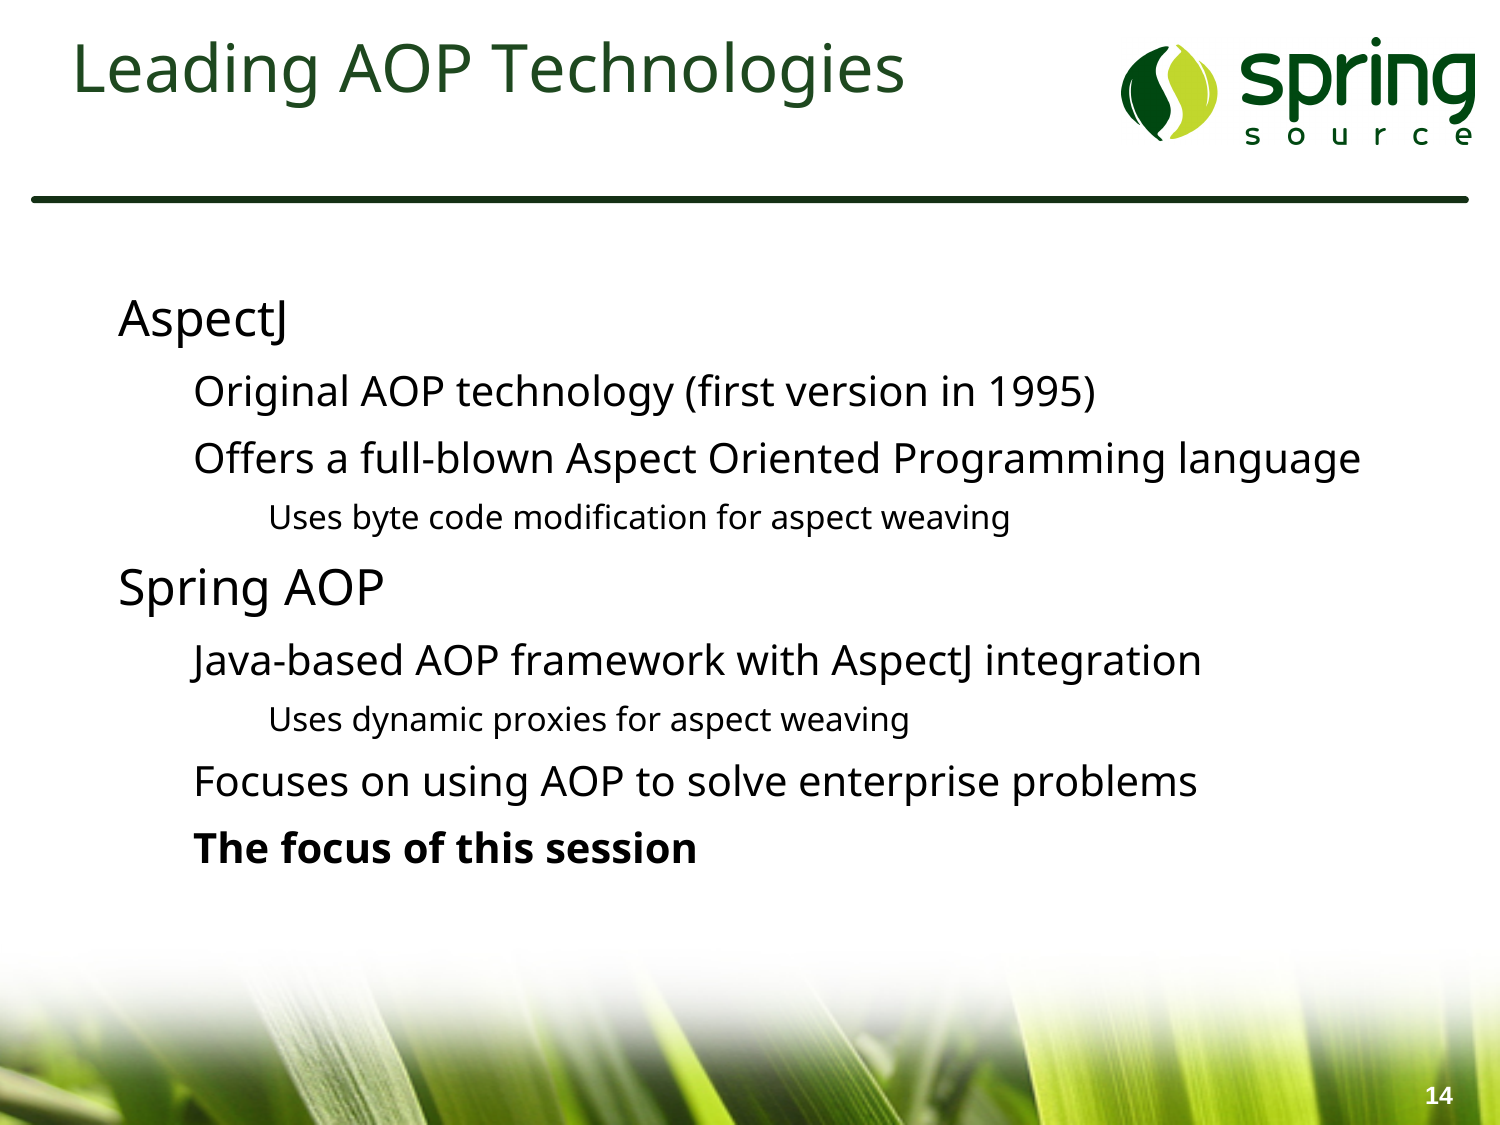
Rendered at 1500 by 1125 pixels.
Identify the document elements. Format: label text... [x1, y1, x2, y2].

title Leading AOP Technologies [56, 13, 1089, 176]
list AspectJ Original AOP technology (first version in 1995) Offers a full-blown Aspect Oriented Programming language Uses byte code modification for aspect weaving Spring AOP Java-based AOP framework with AspectJ integration Uses dynamic proxies for aspect weaving Focuses on using AOP to solve enterprise problems The focus of this session [103, 275, 1394, 938]
picture [0, 944, 1500, 1125]
picture [1121, 37, 1475, 145]
